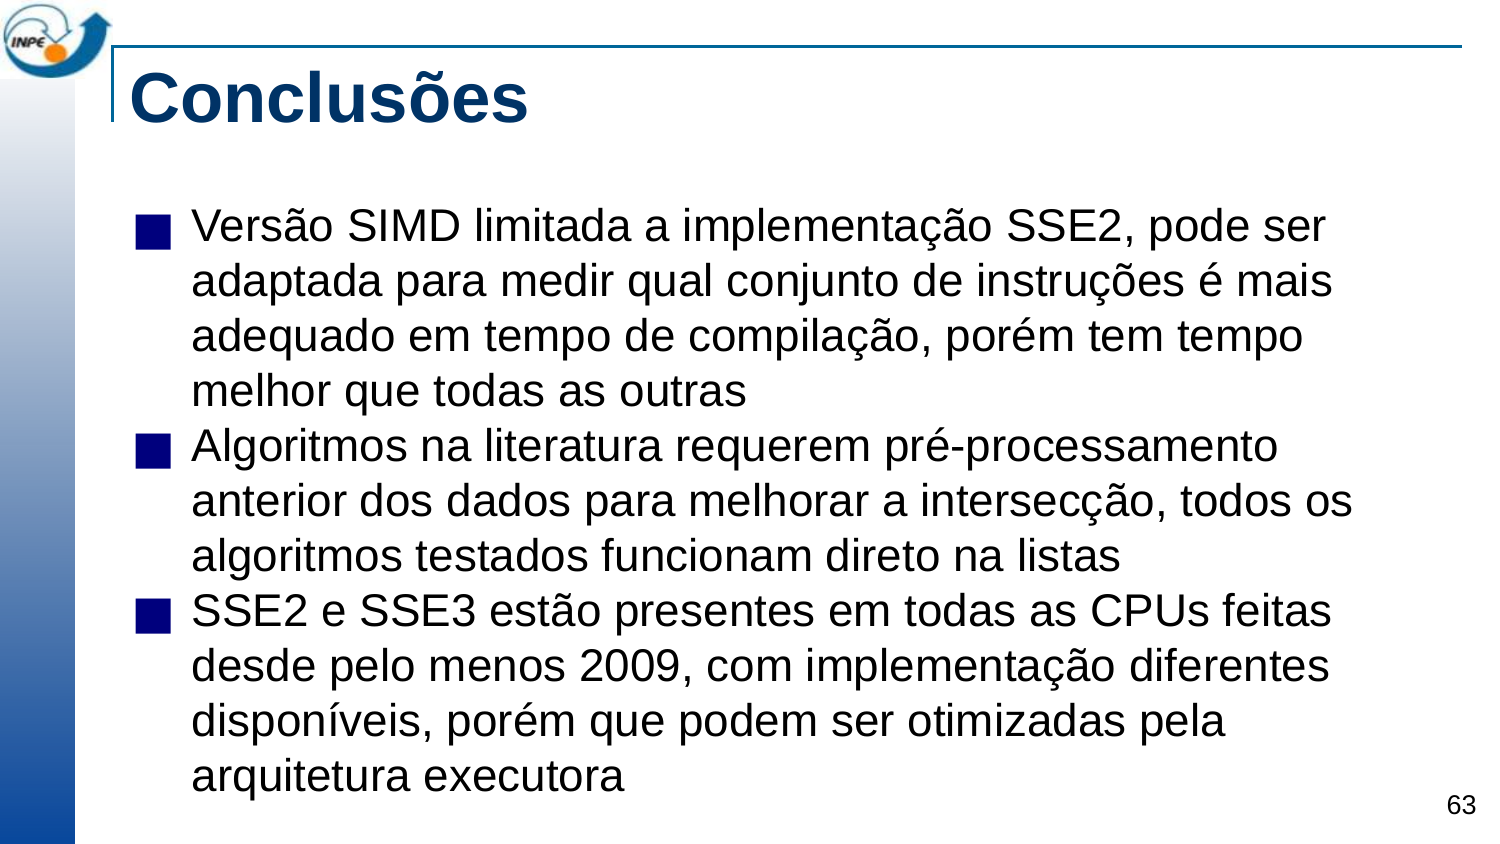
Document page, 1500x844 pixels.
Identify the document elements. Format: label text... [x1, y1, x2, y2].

title Conclusões [112, 46, 1450, 141]
list Versão SIMD limitada a implementação SSE2, pode ser adaptada para medir qual conjunto de instruções é mais adequado em tempo de compilação, porém tem tempo melhor que todas as outras Algoritmos na literatura requerem pré-processamento anterior dos dados para melhorar a intersecção, todos os algoritmos testados funcionam direto na listas SSE2 e SSE3 estão presentes em todas as CPUs feitas desde pelo menos 2009, com implementação diferentes disponíveis, porém que podem ser otimizadas pela arquitetura executora [99, 187, 1450, 769]
picture [0, 0, 113, 79]
slide_number <number> [1403, 779, 1494, 844]
